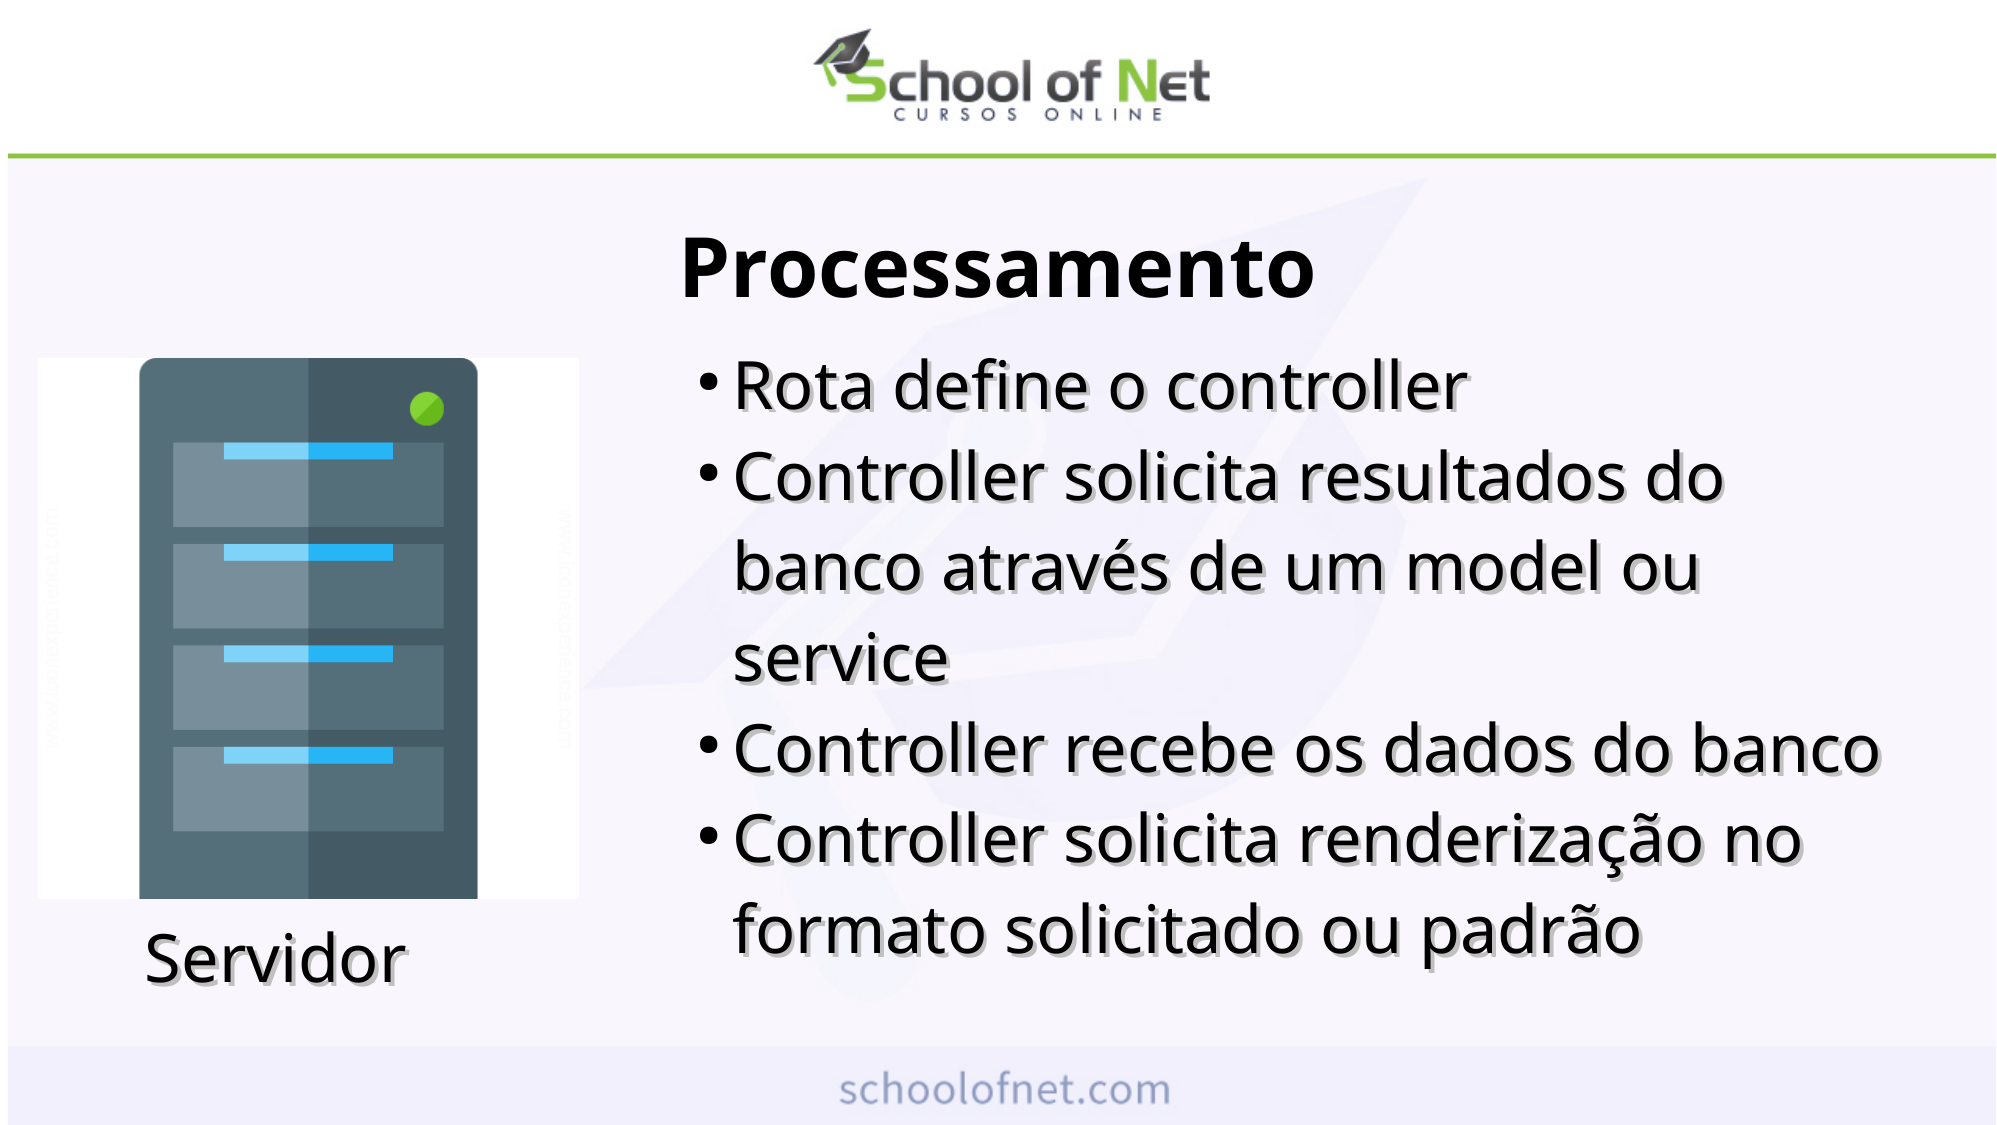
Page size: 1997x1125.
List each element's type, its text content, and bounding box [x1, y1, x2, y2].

title Processamento [99, 171, 1897, 360]
picture [7, 5, 1997, 1125]
text_box Servidor [145, 885, 565, 1028]
text_box Rota define o controller Controller solicita resultados do banco através de um model ou service Controller recebe os dados do banco Controller solicita renderização no formato solicitado ou padrão [696, 330, 1914, 981]
